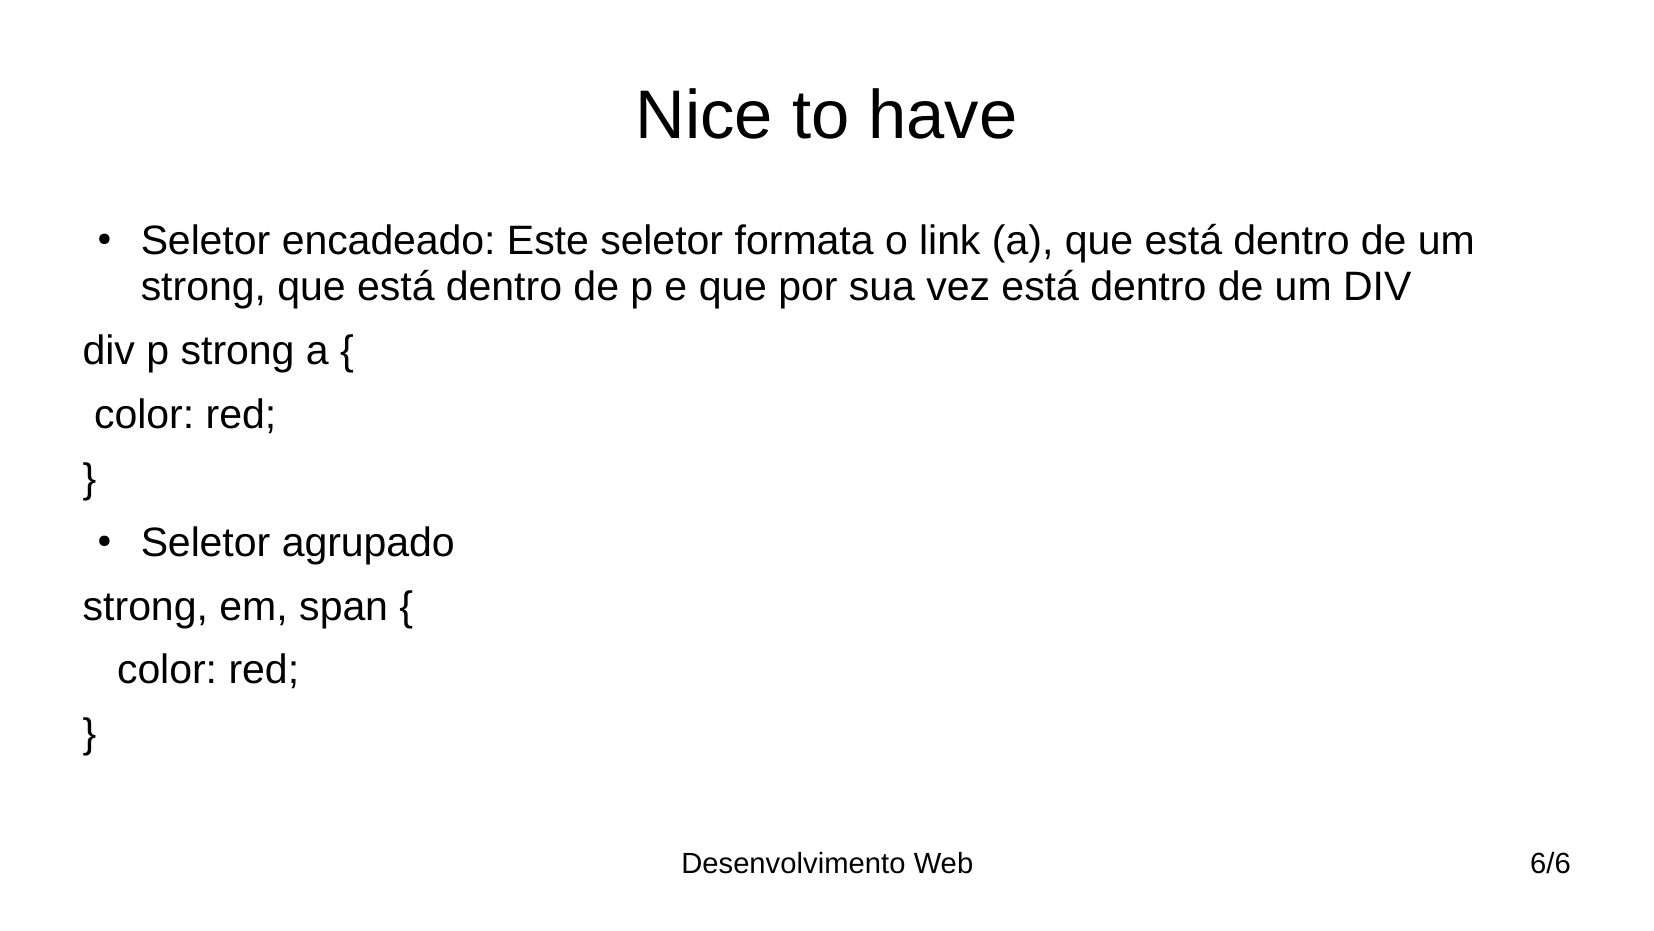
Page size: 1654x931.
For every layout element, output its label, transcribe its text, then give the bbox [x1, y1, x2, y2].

list Seletor encadeado: Este seletor formata o link (a), que está dentro de um strong, que está dentro de p e que por sua vez está dentro de um DIV div p strong a { color: red; } Seletor agrupado strong, em, span { color: red; } [82, 217, 1571, 758]
title Nice to have [82, 37, 1571, 193]
